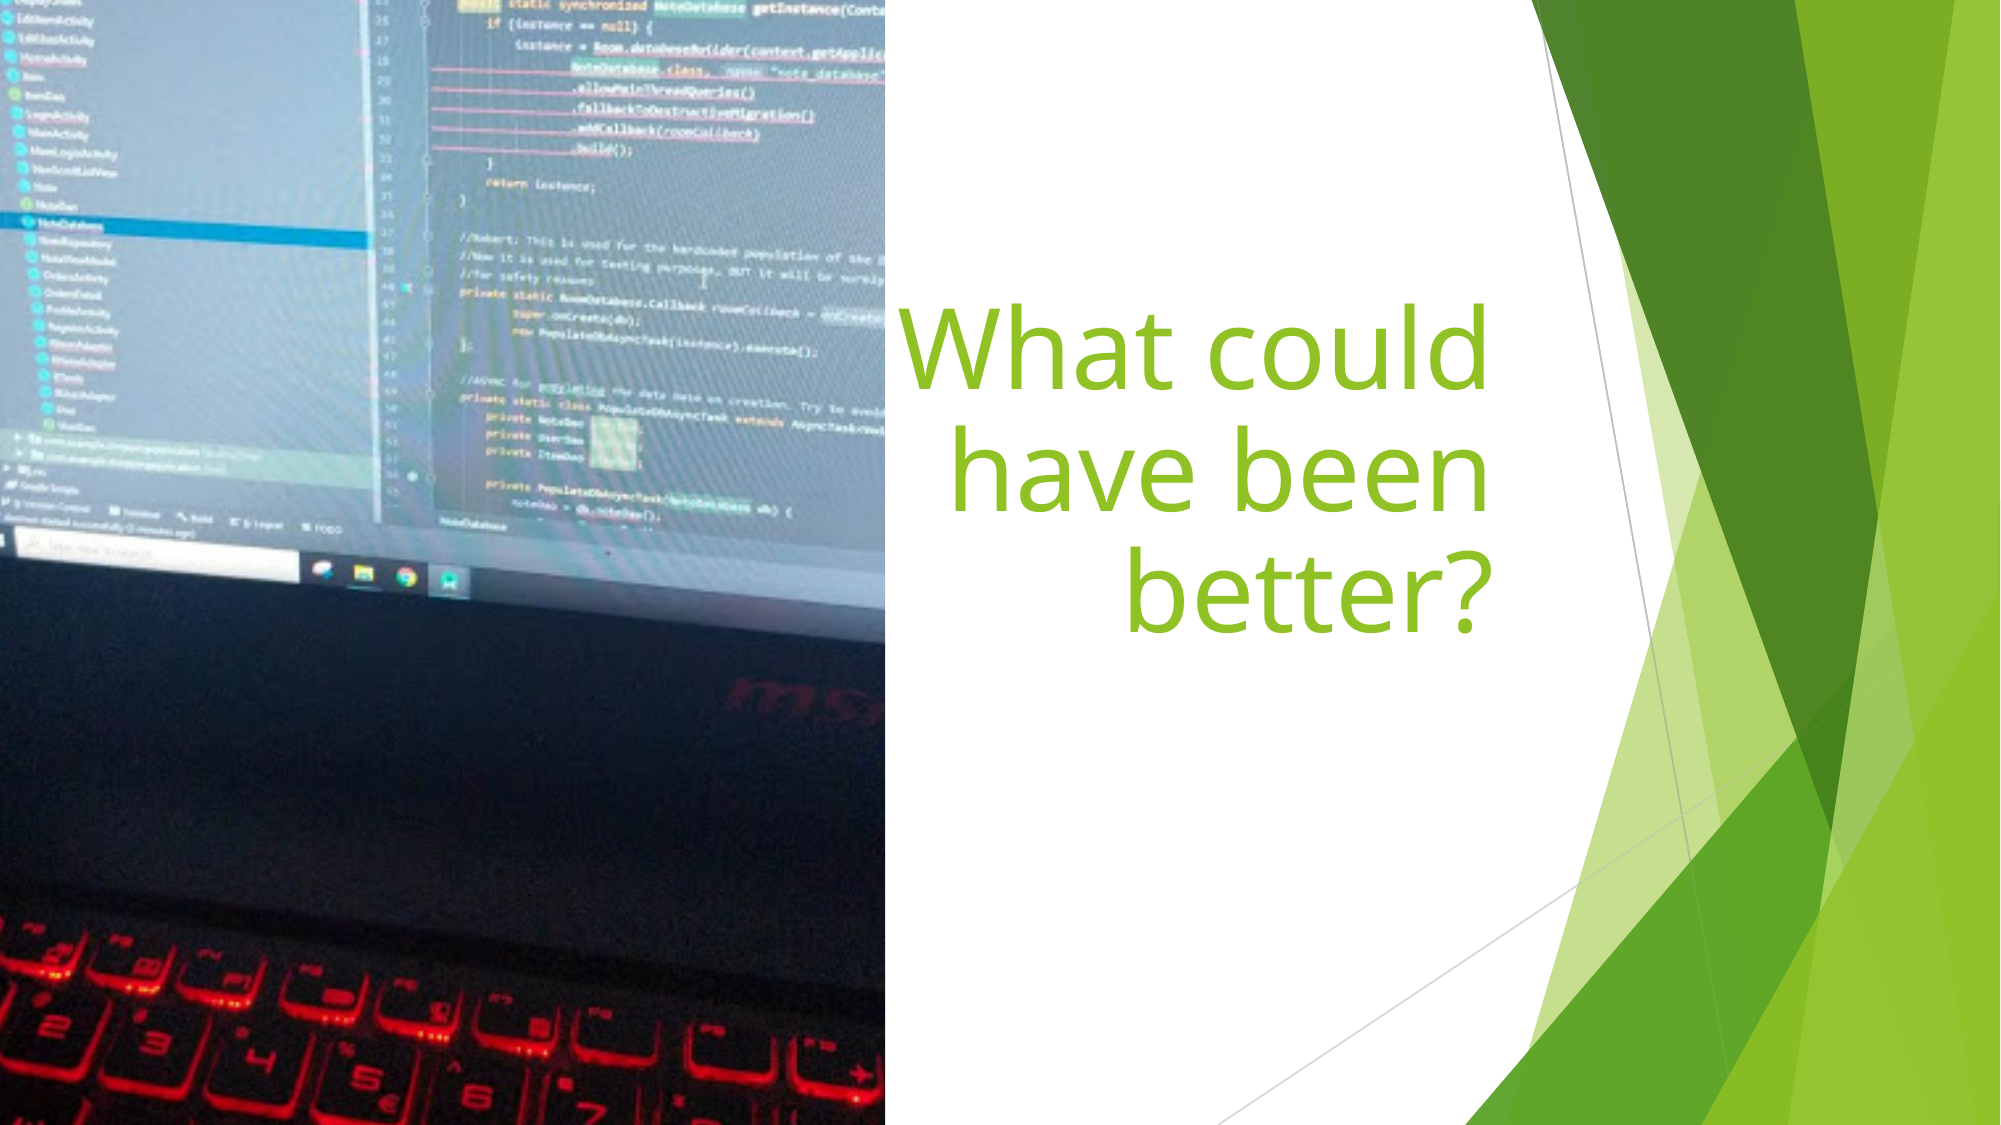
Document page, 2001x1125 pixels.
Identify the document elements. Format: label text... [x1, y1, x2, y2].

title What could have been better? [882, 275, 1521, 665]
text_box [1465, 0, 2000, 1125]
picture [0, 0, 886, 1125]
